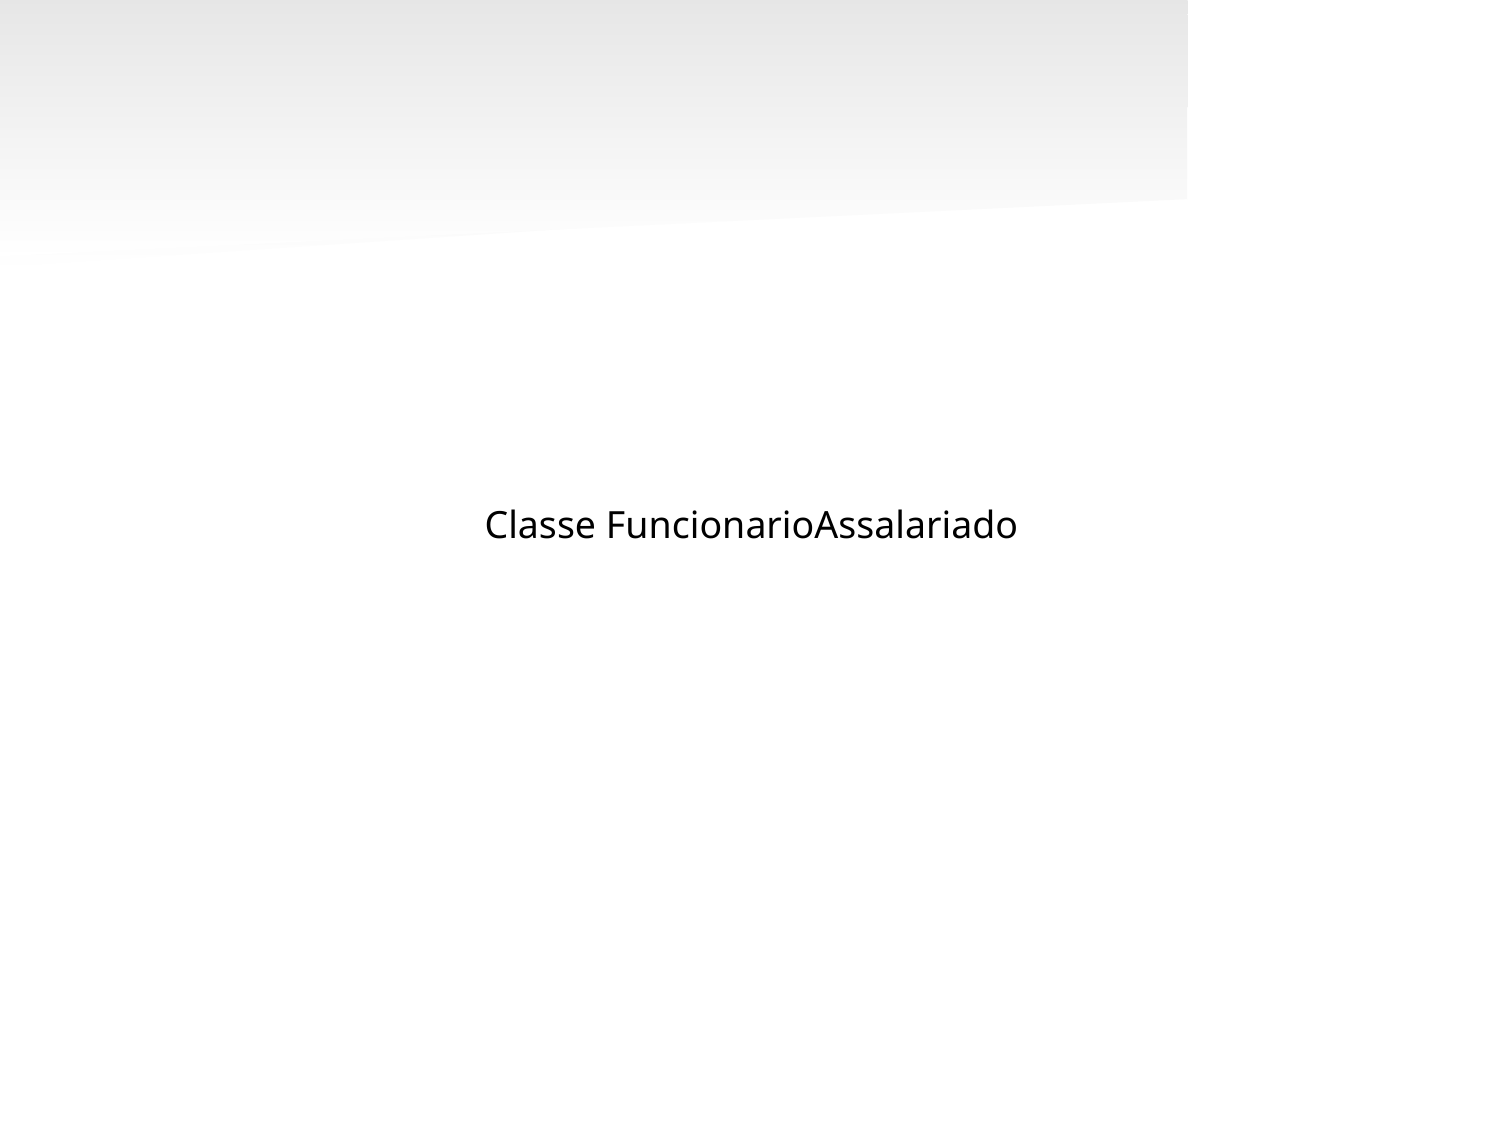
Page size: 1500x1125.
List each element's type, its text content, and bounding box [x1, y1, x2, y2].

subtitle Classe FuncionarioAssalariado [76, 42, 1427, 1005]
